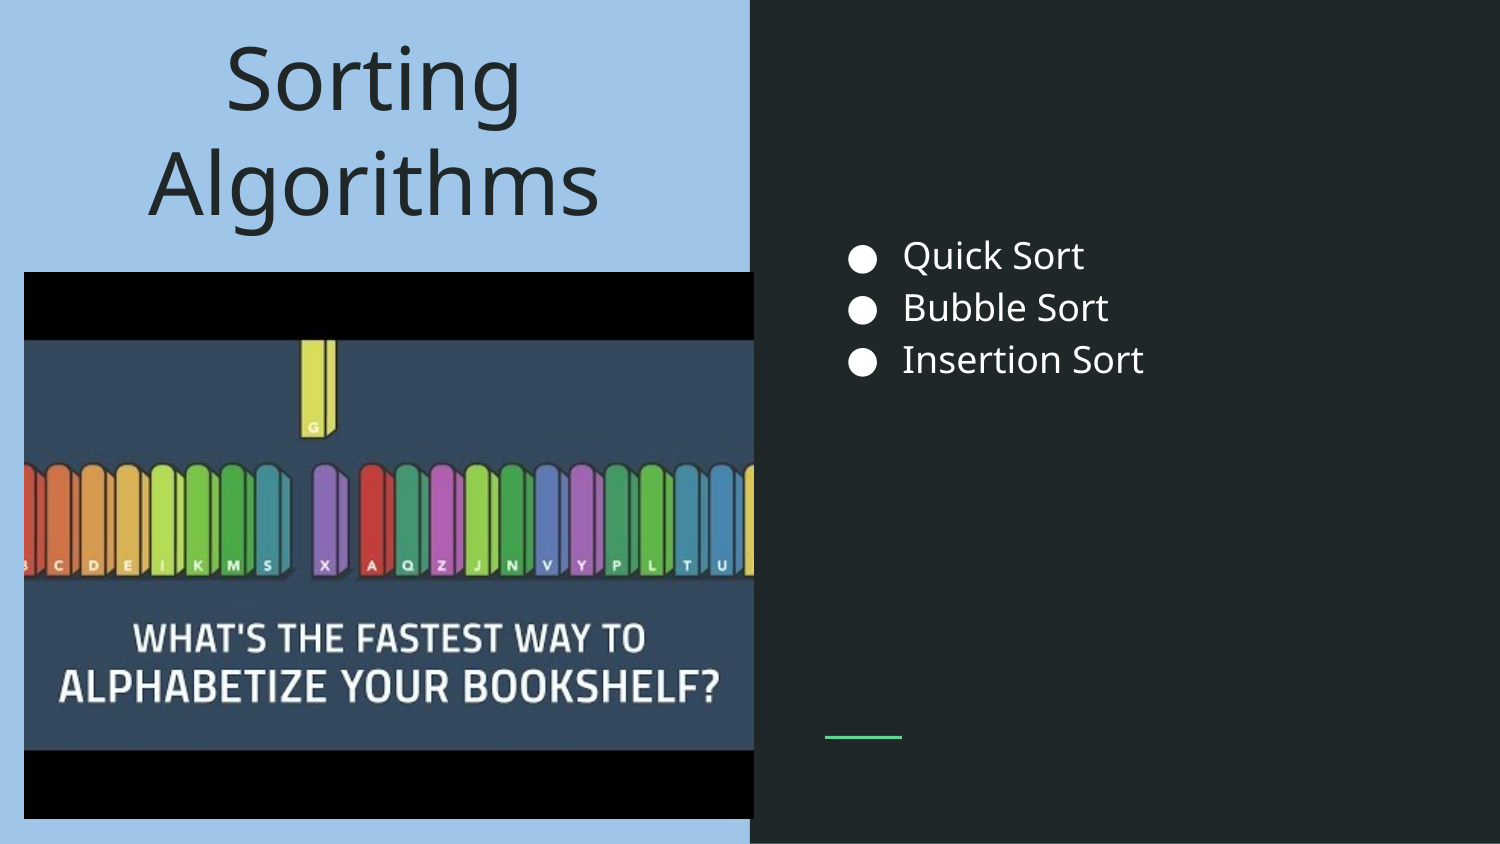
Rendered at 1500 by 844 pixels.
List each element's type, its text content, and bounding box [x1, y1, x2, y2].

title Sorting Algorithms [43, 0, 708, 248]
picture [24, 272, 754, 819]
list Quick Sort Bubble Sort Insertion Sort [812, 0, 1442, 607]
